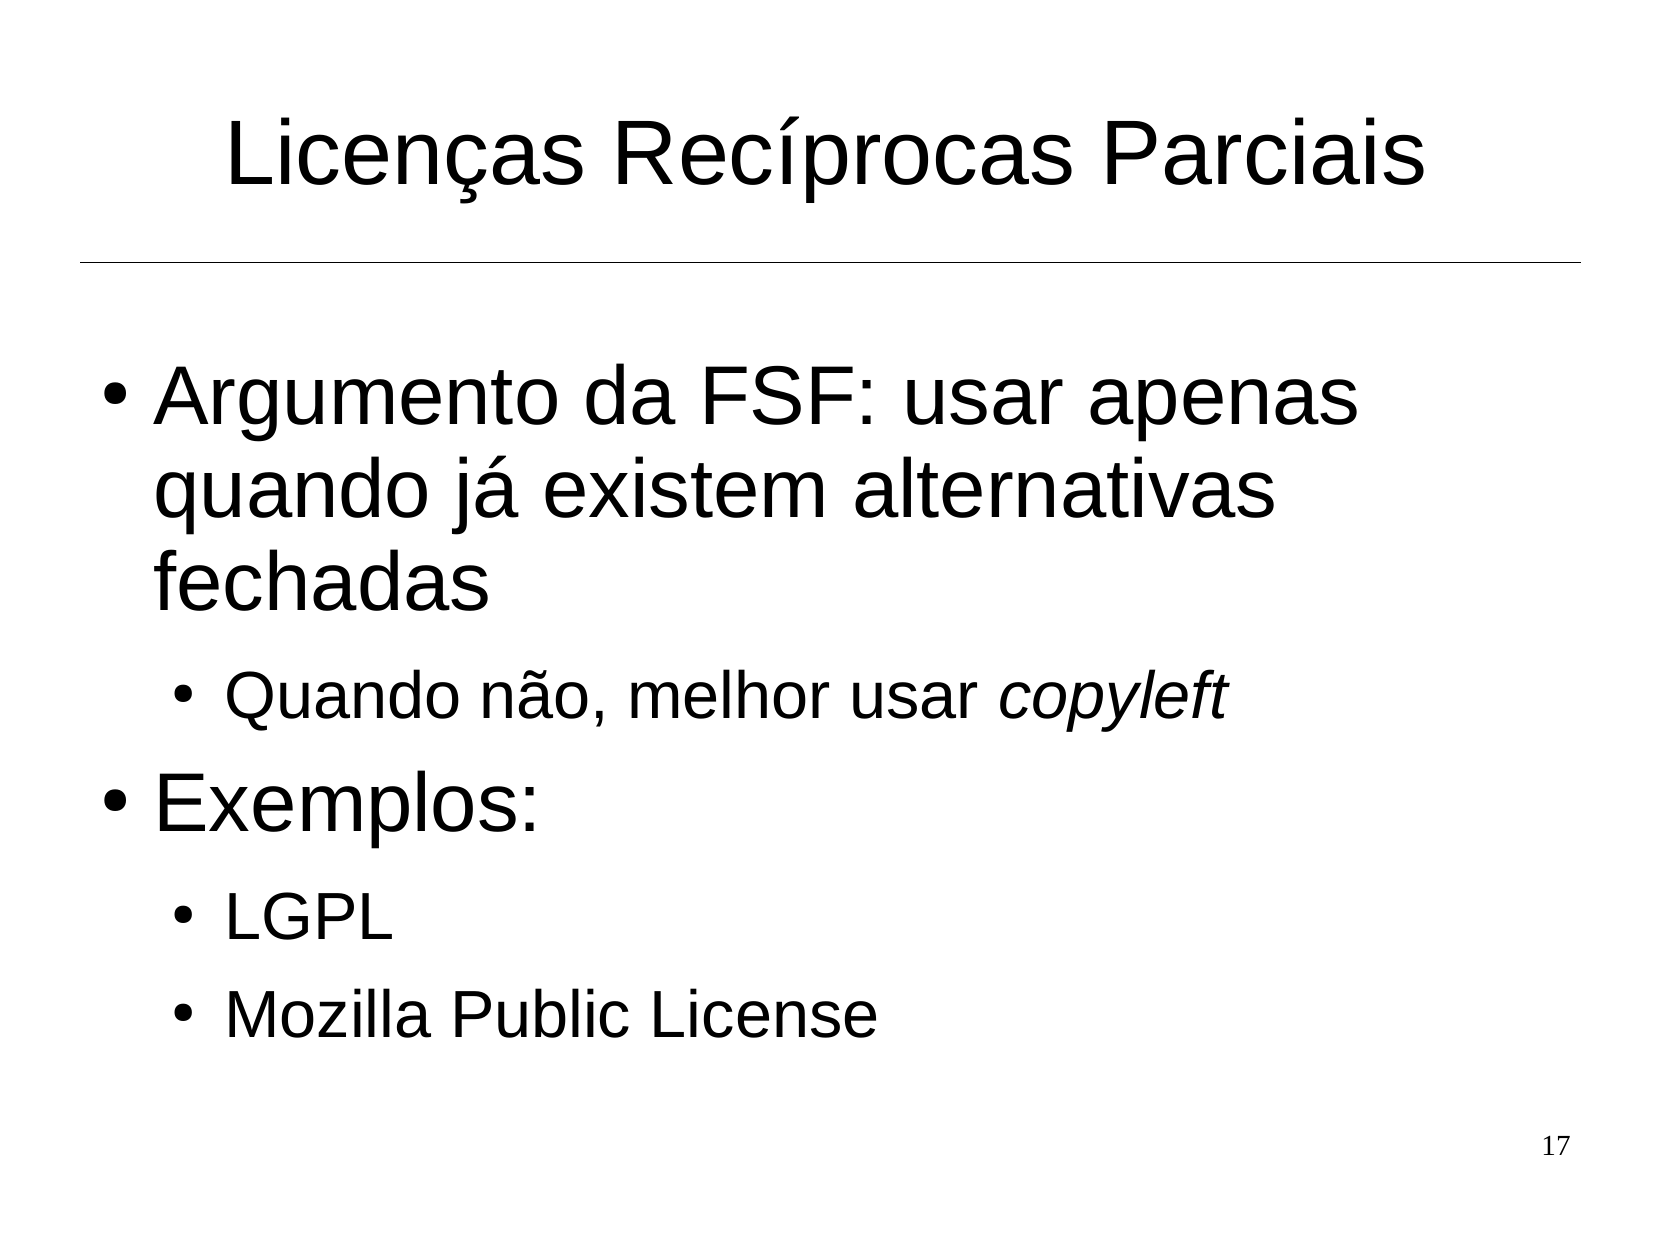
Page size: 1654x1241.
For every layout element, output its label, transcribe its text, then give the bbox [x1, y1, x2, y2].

title Licenças Recíprocas Parciais [82, 56, 1571, 250]
list Argumento da FSF: usar apenas quando já existem alternativas fechadas Quando não, melhor usar copyleft Exemplos: LGPL Mozilla Public License [82, 349, 1571, 1095]
